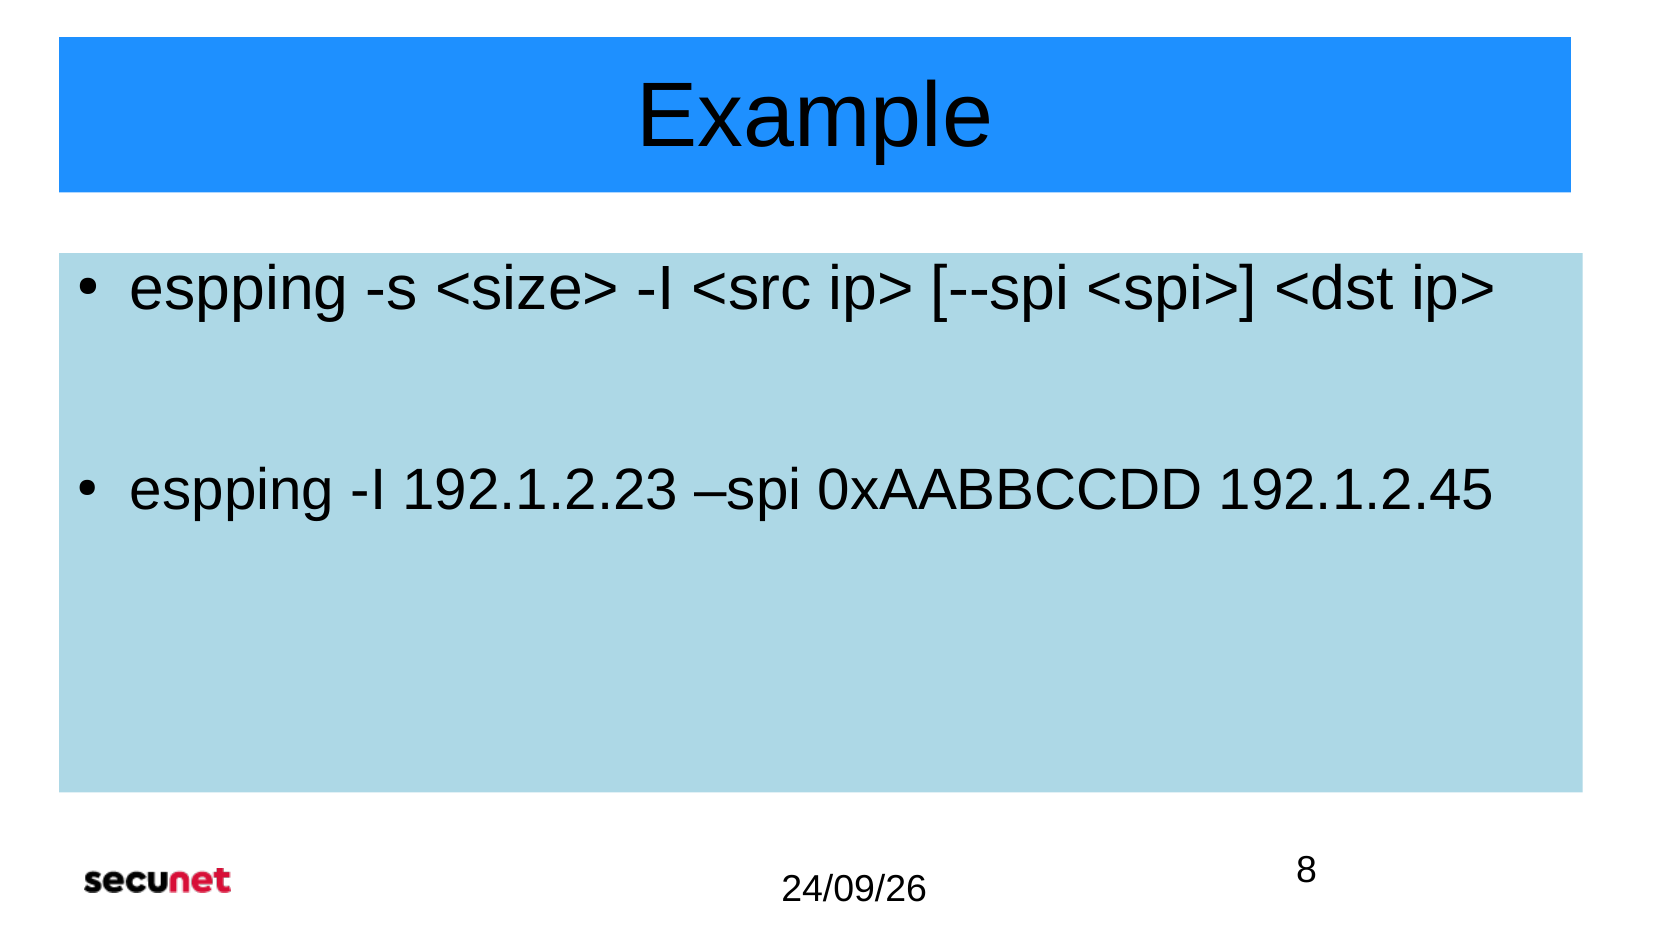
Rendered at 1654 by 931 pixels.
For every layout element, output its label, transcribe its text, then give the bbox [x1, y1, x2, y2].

list espping -s <size> -I <src ip> [--spi <spi>] <dst ip> espping -I 192.1.2.23 –spi 0xAABBCCDD 192.1.2.45 [59, 253, 1583, 793]
title Example [59, 37, 1571, 193]
picture [84, 868, 231, 893]
